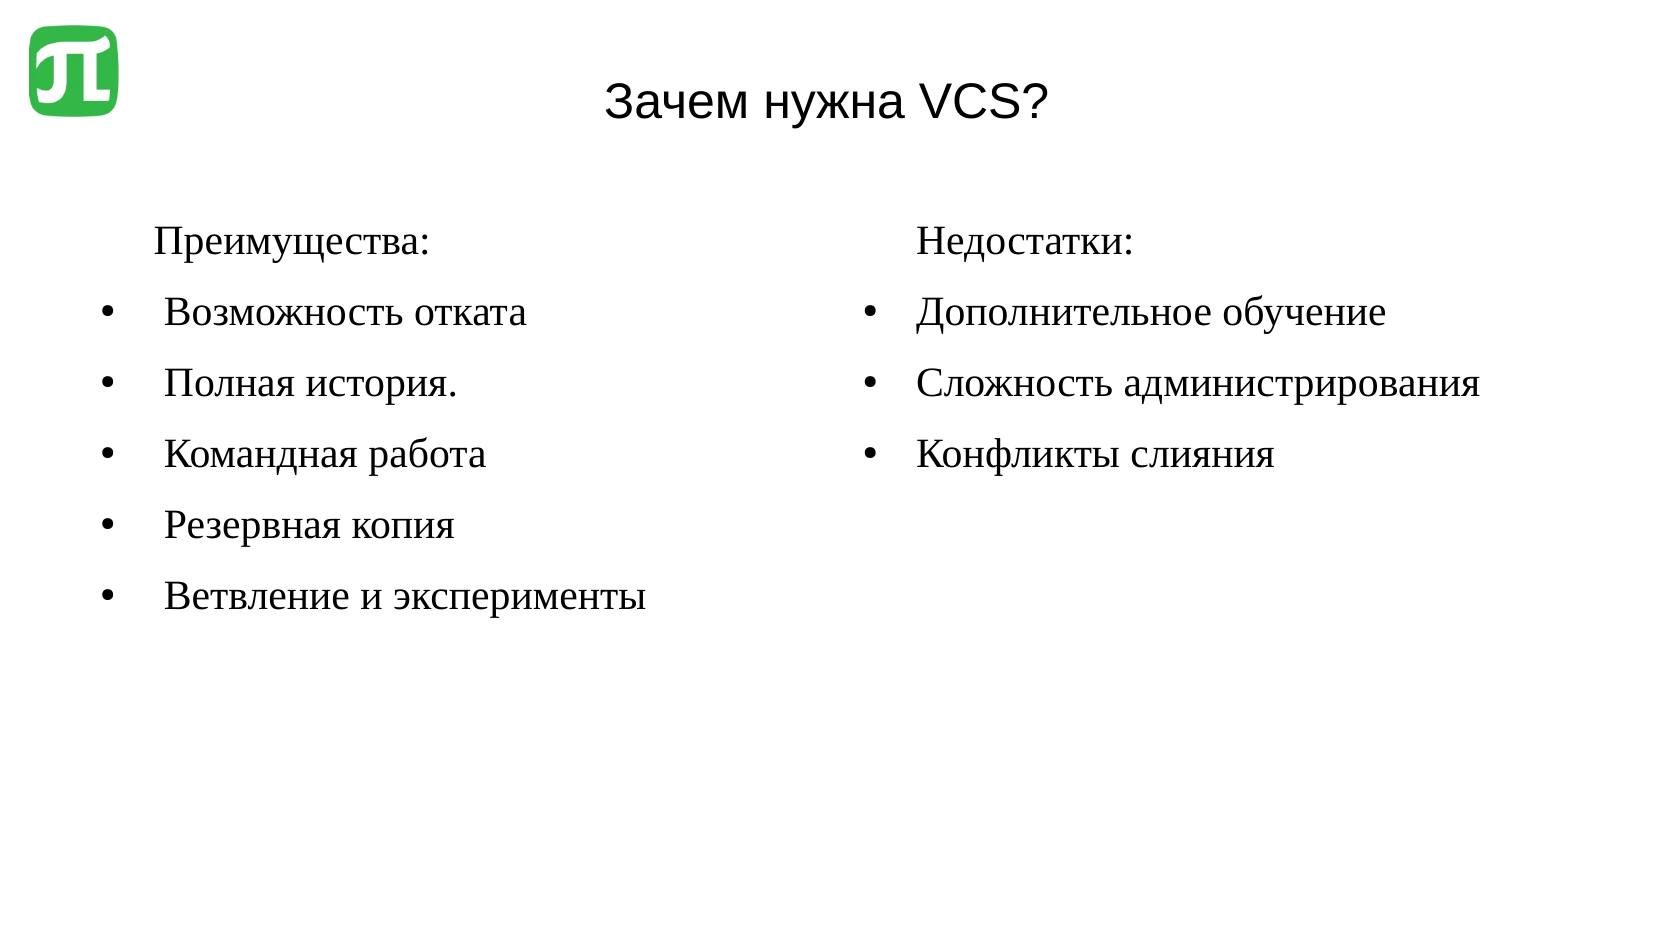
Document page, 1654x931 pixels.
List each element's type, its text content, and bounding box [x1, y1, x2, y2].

title Зачем нужна VCS? [82, 37, 1571, 193]
list Недостатки: Дополнительное обучение Сложность администрирования Конфликты слияния [845, 217, 1572, 758]
picture [29, 25, 120, 119]
list Преимущества: Возможность отката Полная история. Командная работа Резервная копия Ветвление и эксперименты [82, 217, 809, 758]
